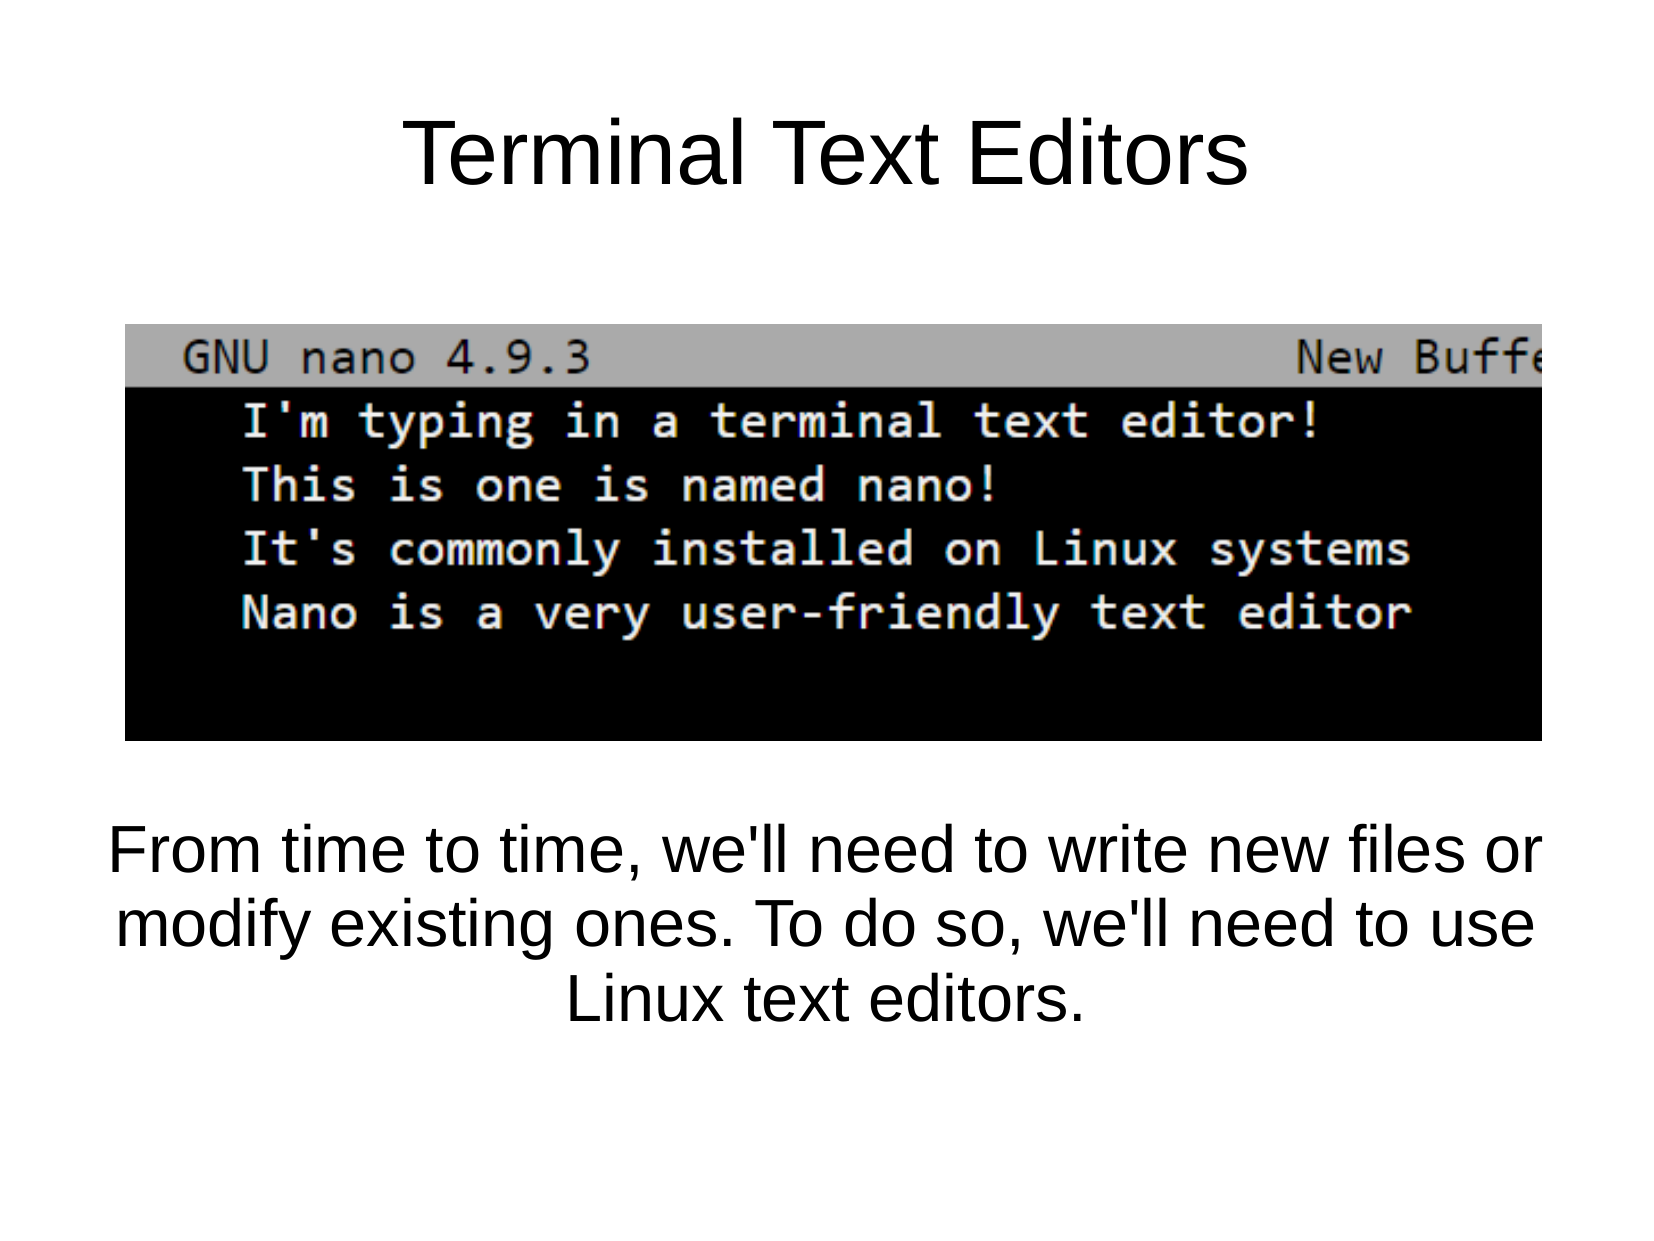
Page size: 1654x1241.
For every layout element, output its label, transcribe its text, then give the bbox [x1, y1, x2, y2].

picture [125, 324, 1542, 741]
subtitle From time to time, we'll need to write new files or modify existing ones. To do so, we'll need to use Linux text editors. [82, 290, 1571, 1109]
title Terminal Text Editors [82, 49, 1571, 257]
